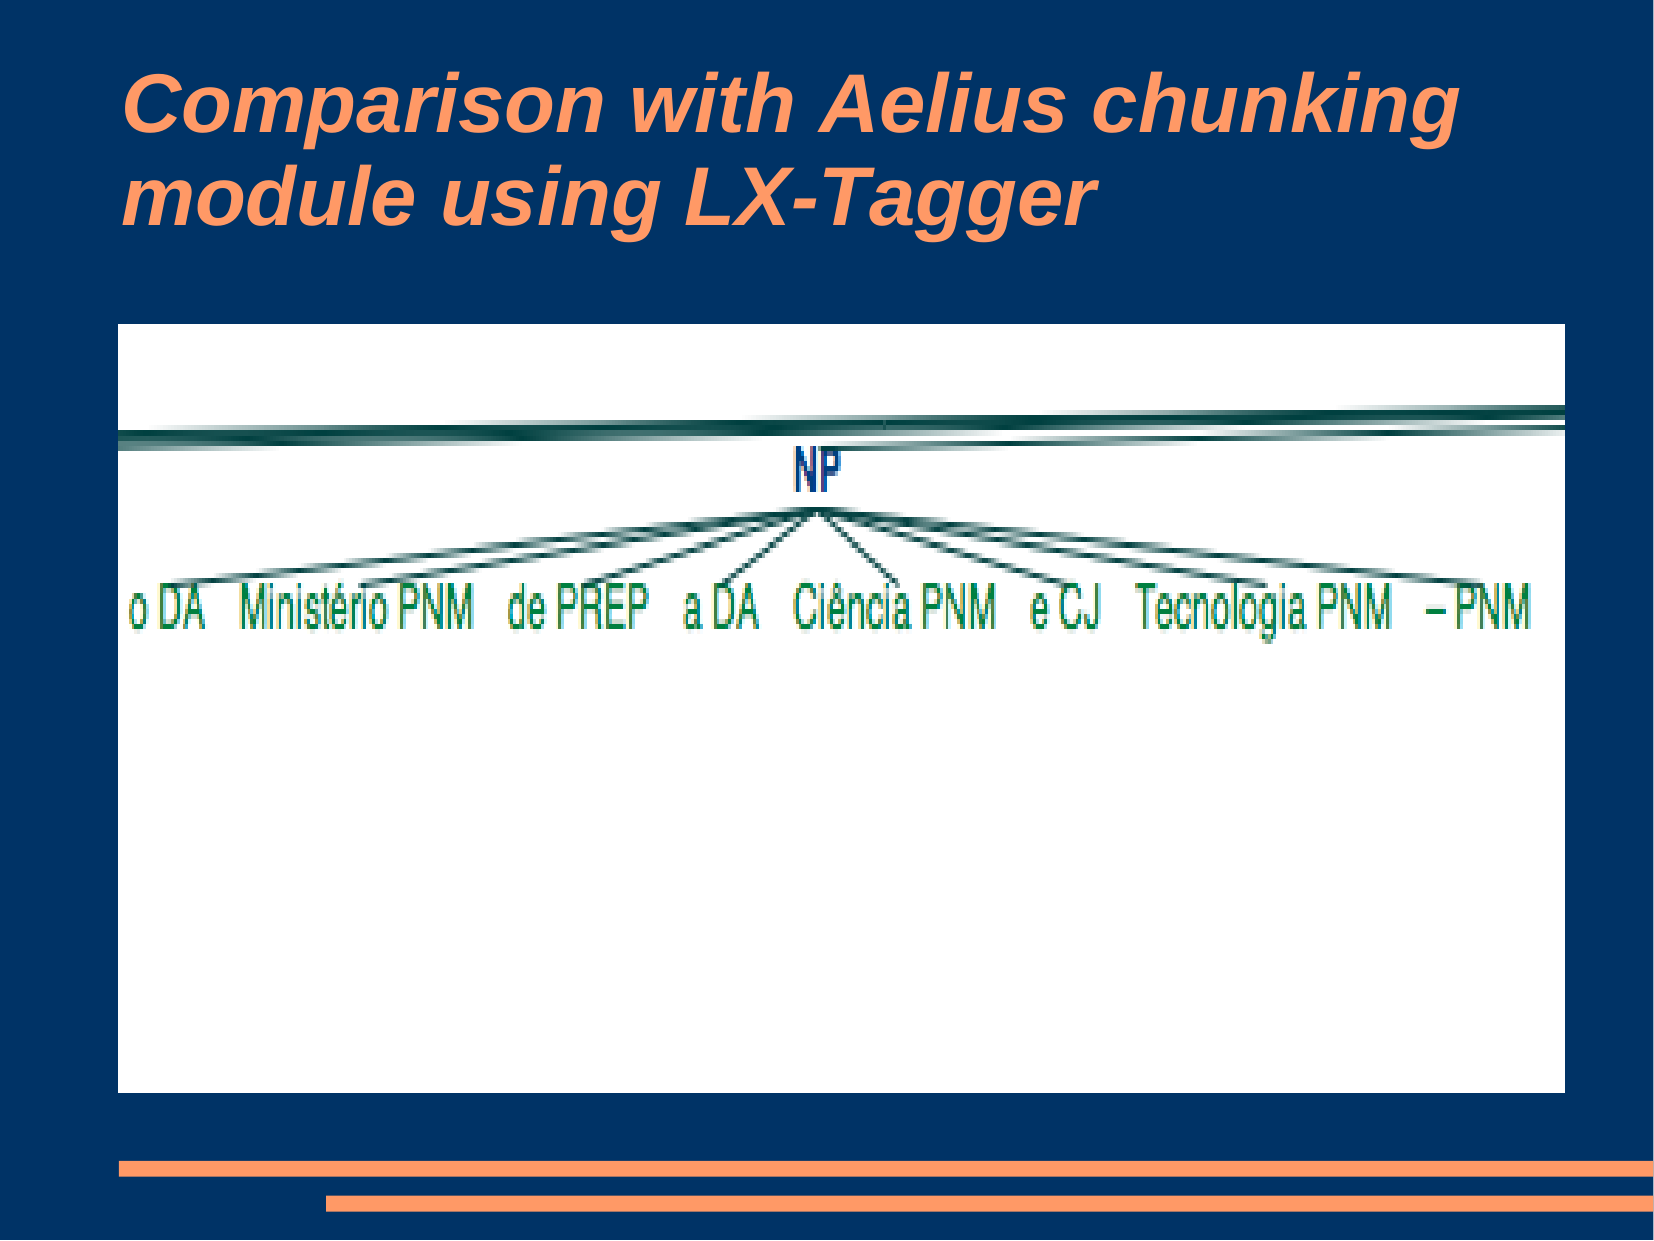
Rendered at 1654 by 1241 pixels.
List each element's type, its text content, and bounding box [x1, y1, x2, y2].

title Comparison with Aelius chunking module using LX-Tagger [121, 46, 1534, 254]
picture [118, 324, 1565, 1093]
